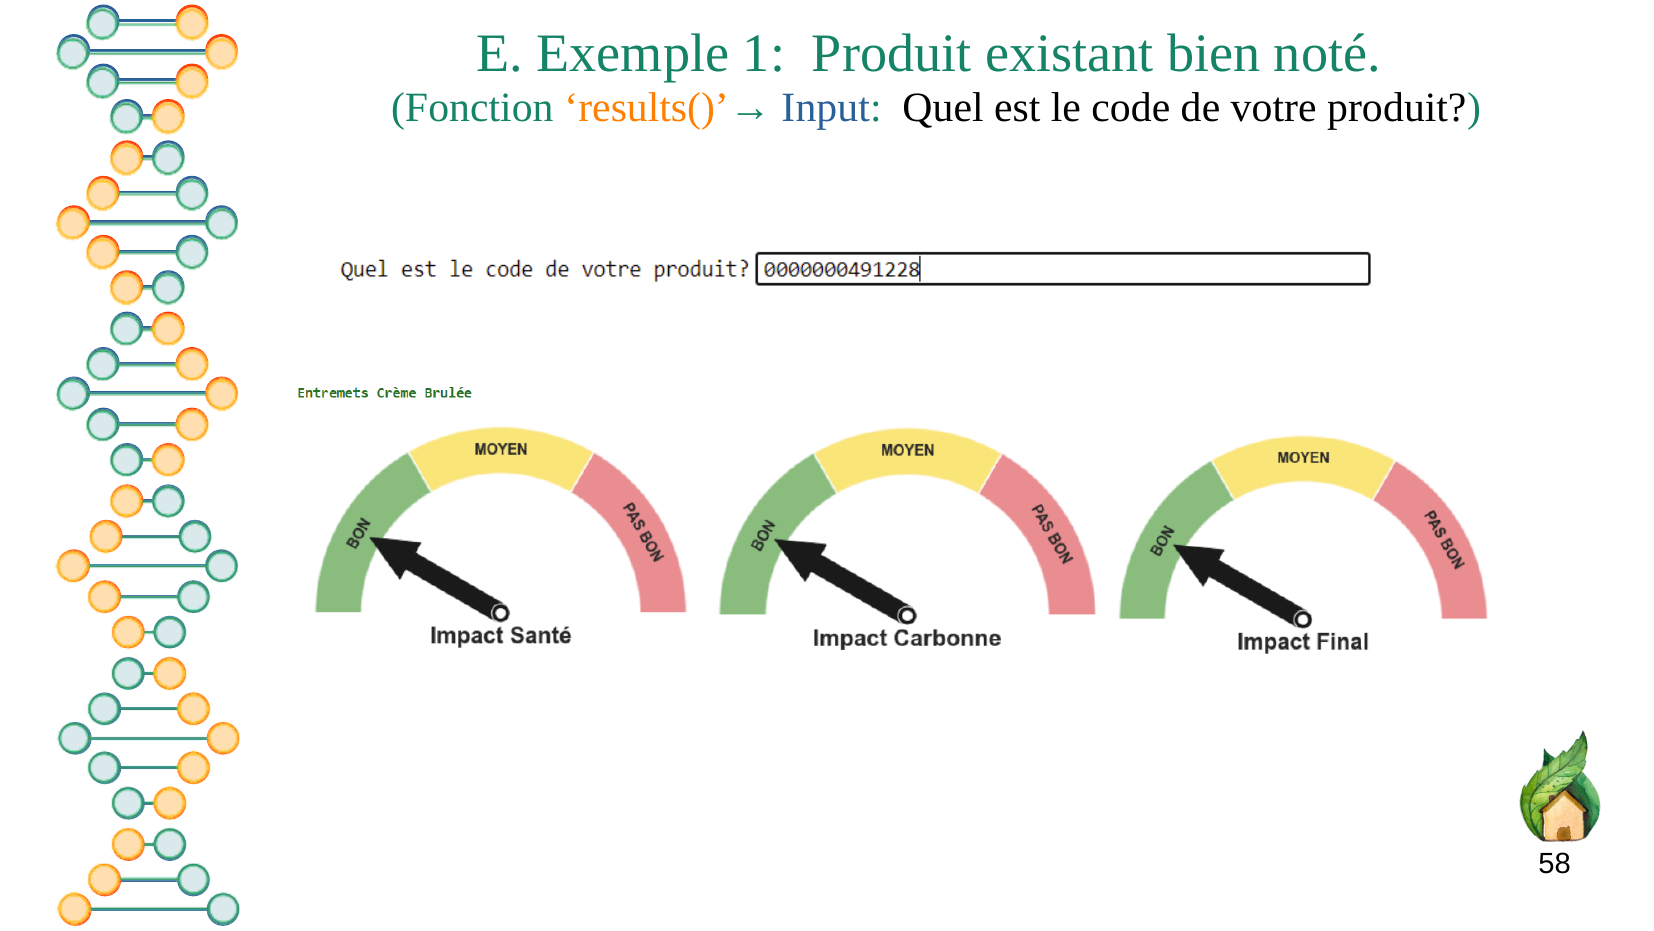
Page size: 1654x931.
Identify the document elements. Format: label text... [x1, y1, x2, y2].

picture [1500, 726, 1619, 845]
picture [0, 0, 1501, 931]
title E. Exemple 1: Produit existant bien noté. (Fonction ‘results()’→ Input: Quel est le code de votre produit?) [351, 0, 1565, 154]
